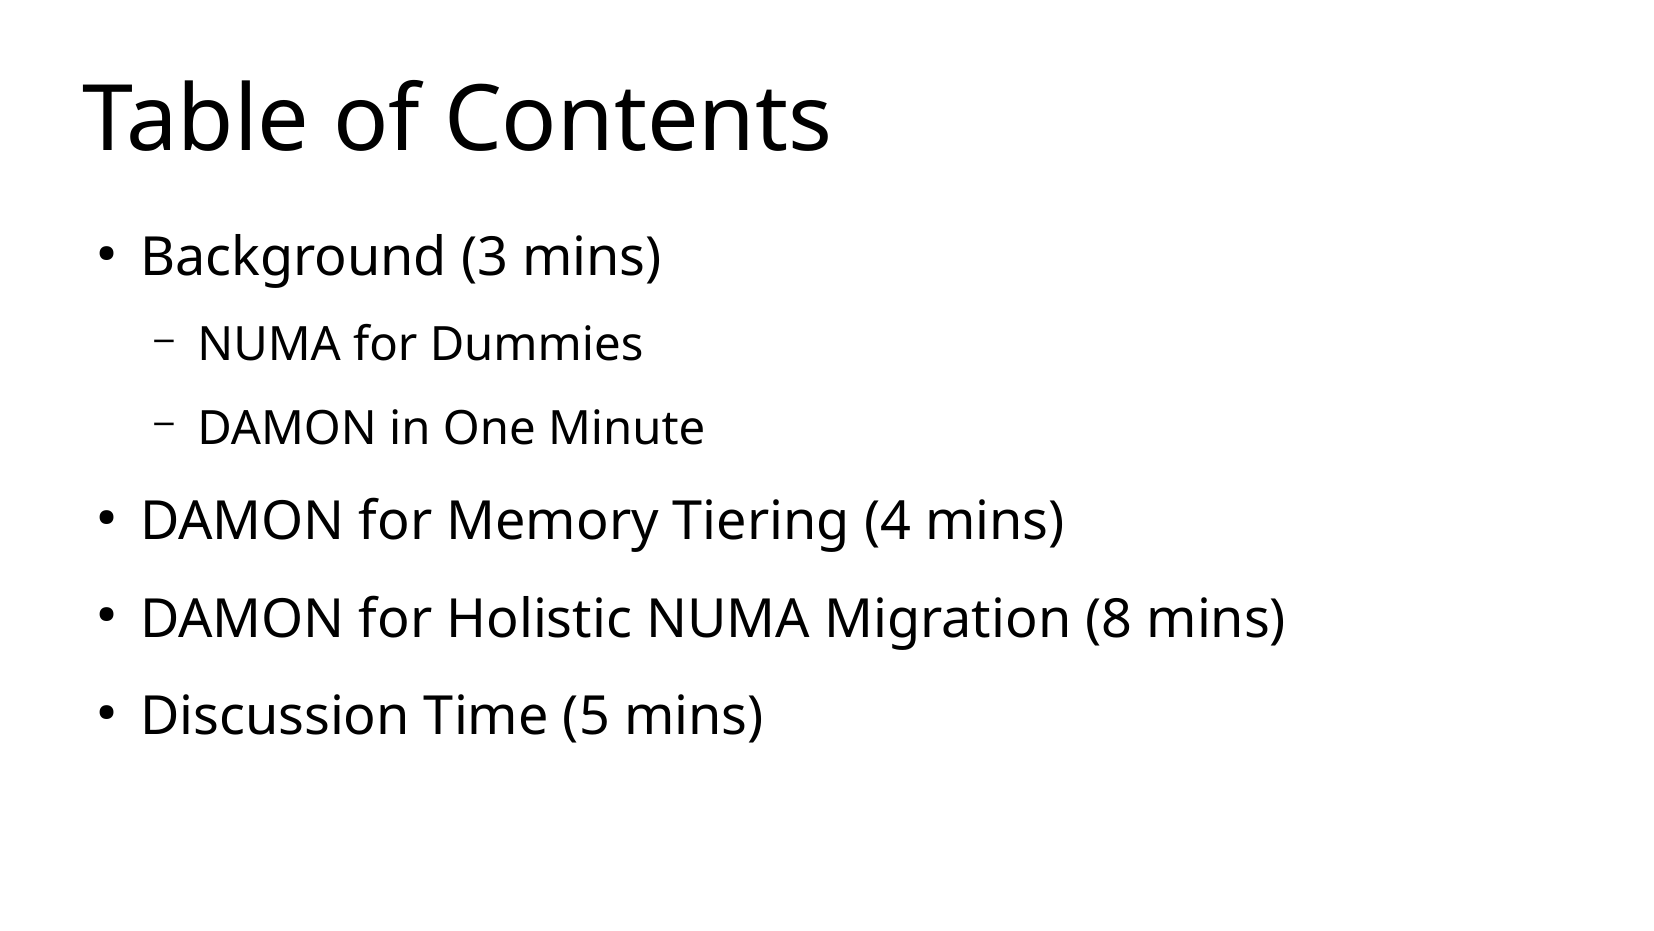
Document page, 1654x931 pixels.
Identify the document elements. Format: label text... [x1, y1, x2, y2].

list Background (3 mins) NUMA for Dummies DAMON in One Minute DAMON for Memory Tiering (4 mins) DAMON for Holistic NUMA Migration (8 mins) Discussion Time (5 mins) [82, 217, 1571, 758]
title Table of Contents [82, 37, 1571, 193]
